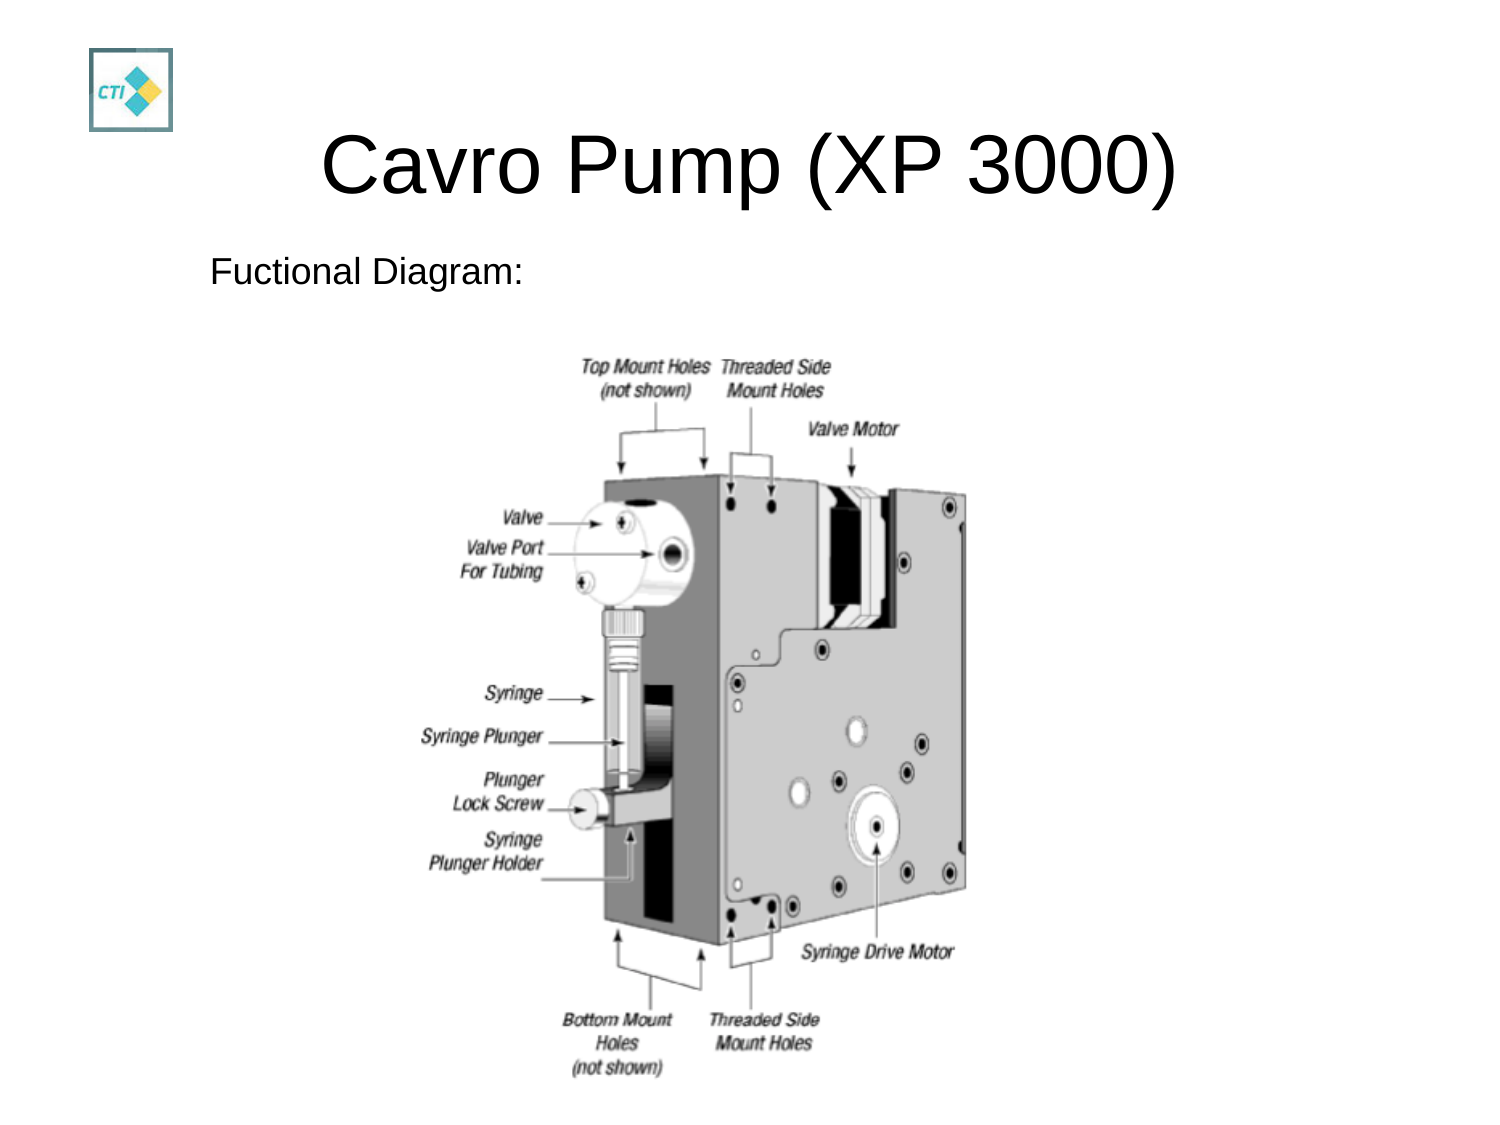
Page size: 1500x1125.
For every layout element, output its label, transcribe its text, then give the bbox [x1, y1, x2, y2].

text_box Cavro Pump (XP 3000) [51, 97, 1449, 223]
text_box Fuctional Diagram: [194, 239, 735, 297]
picture [420, 326, 1005, 1110]
picture [89, 48, 173, 97]
